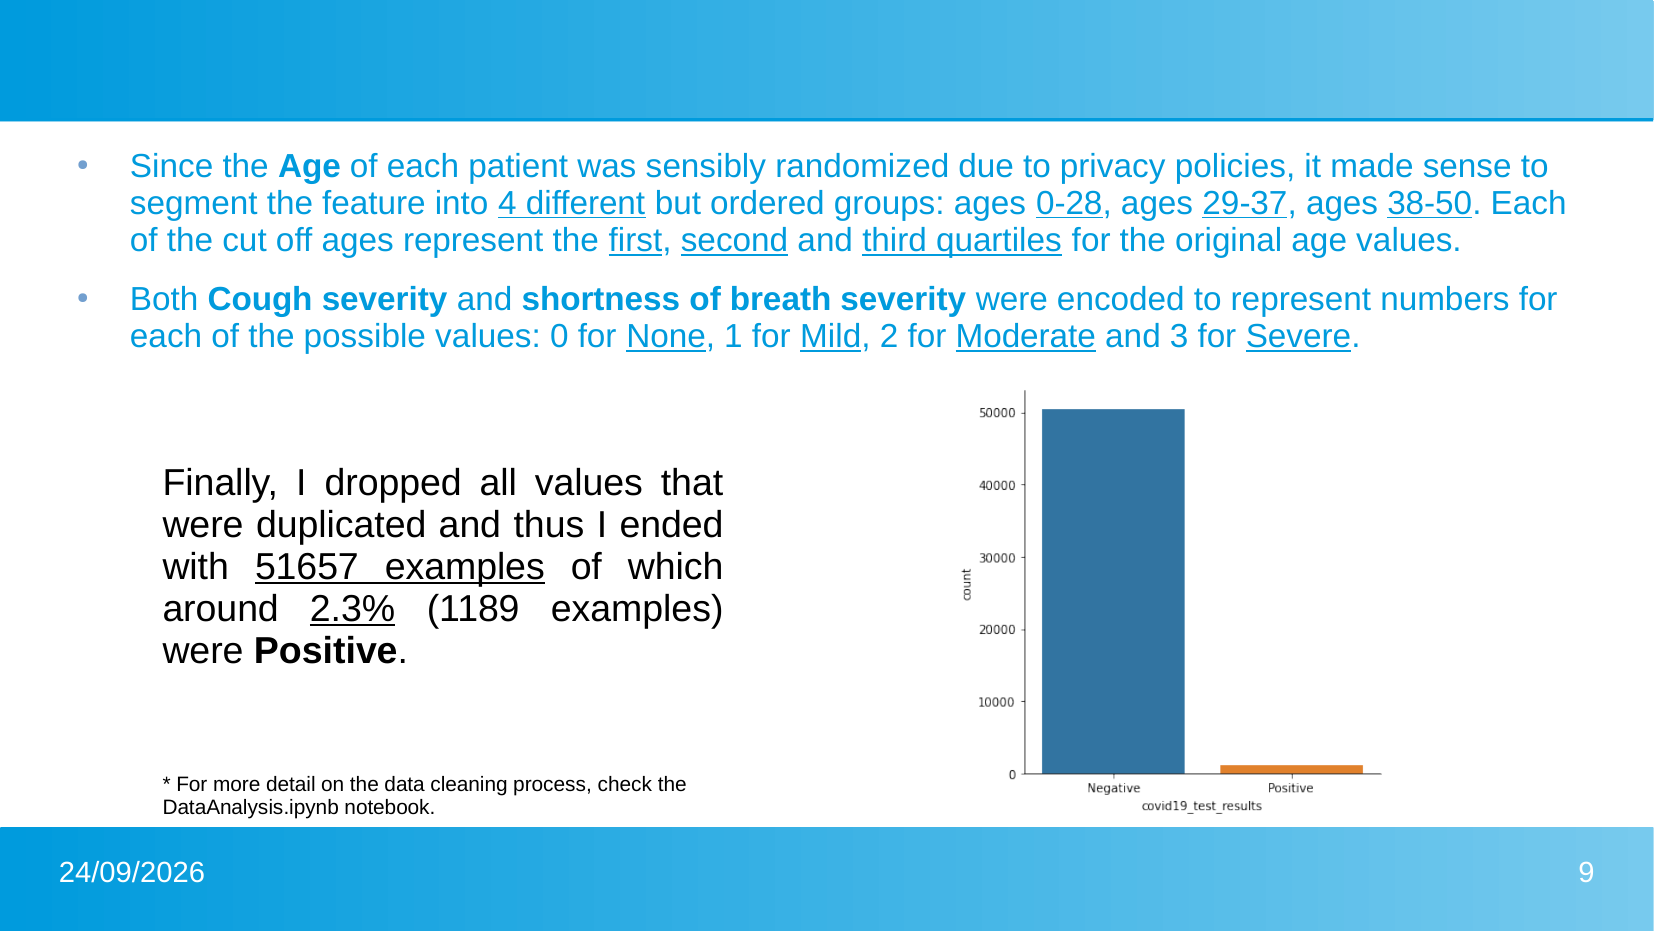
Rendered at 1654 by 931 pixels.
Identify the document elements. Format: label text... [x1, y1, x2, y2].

list Since the Age of each patient was sensibly randomized due to privacy policies, it made sense to segment the feature into 4 different but ordered groups: ages 0-28, ages 29-37, ages 38-50. Each of the cut off ages represent the first, second and third quartiles for the original age values. Both Cough severity and shortness of breath severity were encoded to represent numbers for each of the possible values: 0 for None, 1 for Mild, 2 for Moderate and 3 for Severe. [59, 147, 1595, 384]
text_box Finally, I dropped all values that were duplicated and thus I ended with 51657 examples of which around 2.3% (1189 examples) were Positive. [147, 454, 739, 680]
text_box * For more detail on the data cleaning process, check the DataAnalysis.ipynb notebook. [147, 765, 768, 827]
picture [953, 383, 1388, 820]
